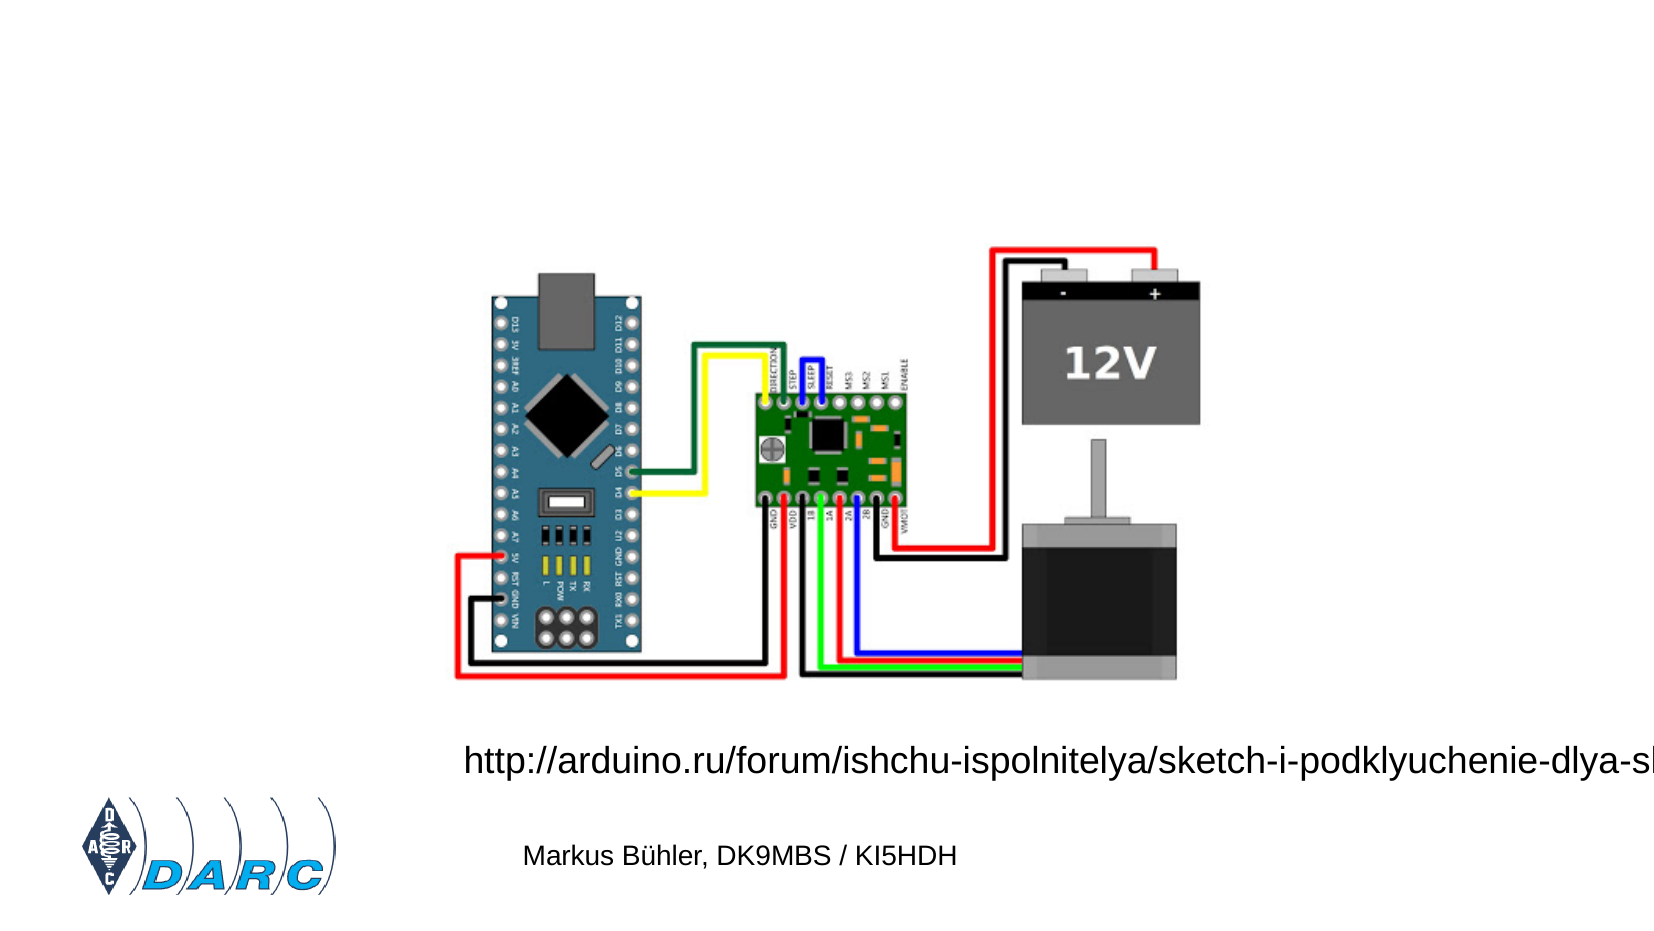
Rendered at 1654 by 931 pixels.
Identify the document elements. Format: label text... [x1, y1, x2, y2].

picture [82, 797, 336, 895]
text_box http://arduino.ru/forum/ishchu-ispolnitelya/sketch-i-podklyuchenie-dlya-shagovogo-dvigatelya [448, 732, 1654, 790]
picture [434, 242, 1235, 693]
text_box Markus Bühler, DK9MBS / KI5HDH [507, 832, 1121, 879]
